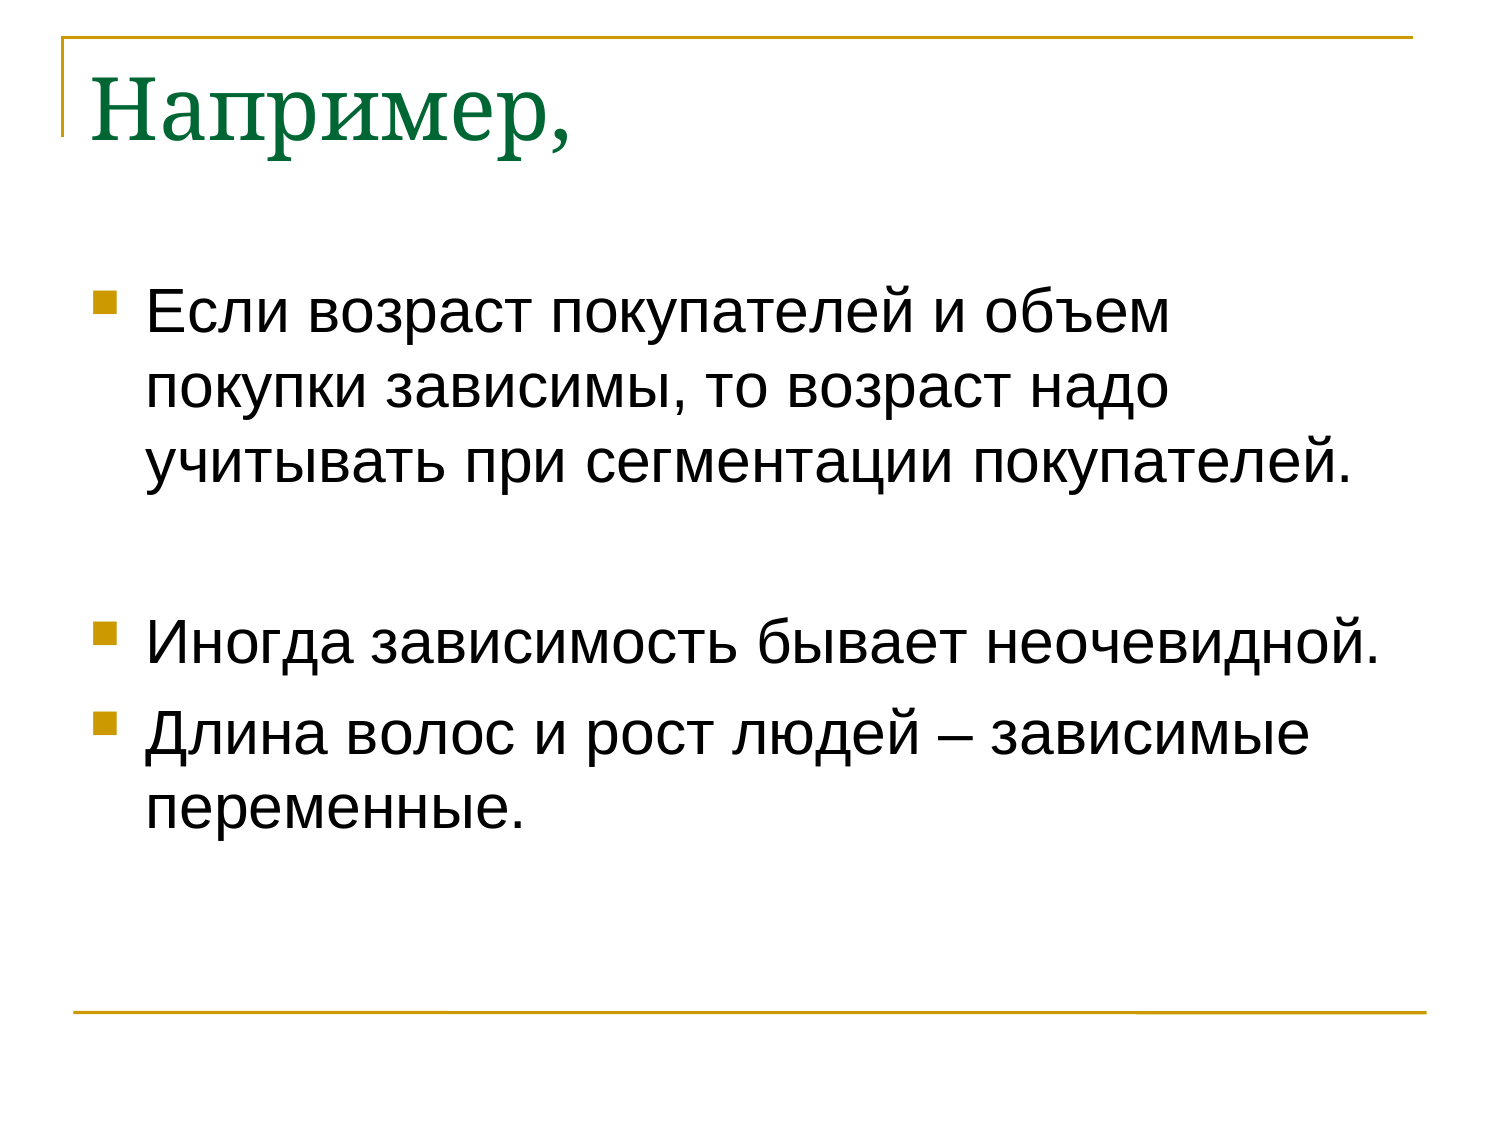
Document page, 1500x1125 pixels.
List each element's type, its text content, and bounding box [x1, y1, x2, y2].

title Например, [75, 45, 1426, 233]
list Если возраст покупателей и объем покупки зависимы, то возраст надо учитывать при сегментации покупателей. Иногда зависимость бывает неочевидной. Длина волос и рост людей – зависимые переменные. [75, 262, 1426, 1006]
